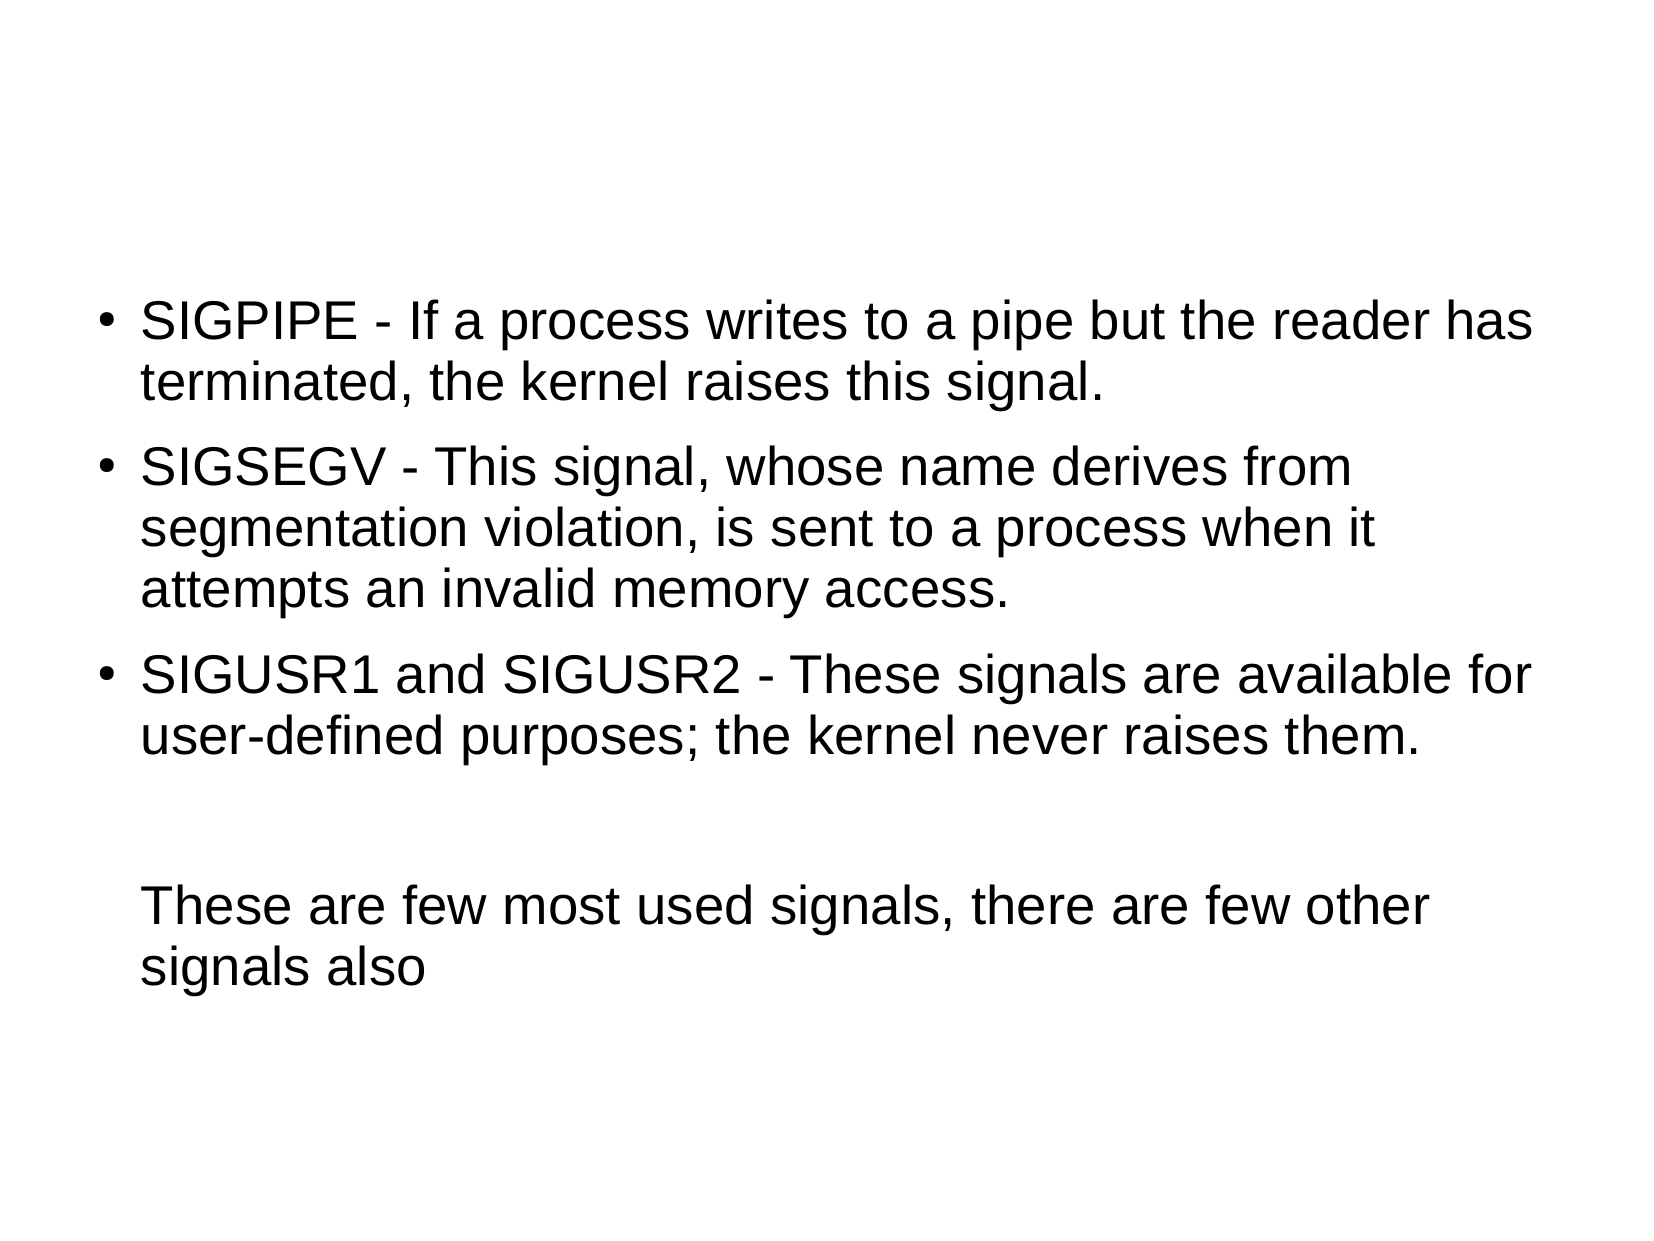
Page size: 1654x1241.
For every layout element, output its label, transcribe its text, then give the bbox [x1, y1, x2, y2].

list SIGPIPE - If a process writes to a pipe but the reader has terminated, the kernel raises this signal. SIGSEGV - This signal, whose name derives from segmentation violation, is sent to a process when it attempts an invalid memory access. SIGUSR1 and SIGUSR2 - These signals are available for user-defined purposes; the kernel never raises them. These are few most used signals, there are few other signals also [82, 290, 1571, 1010]
